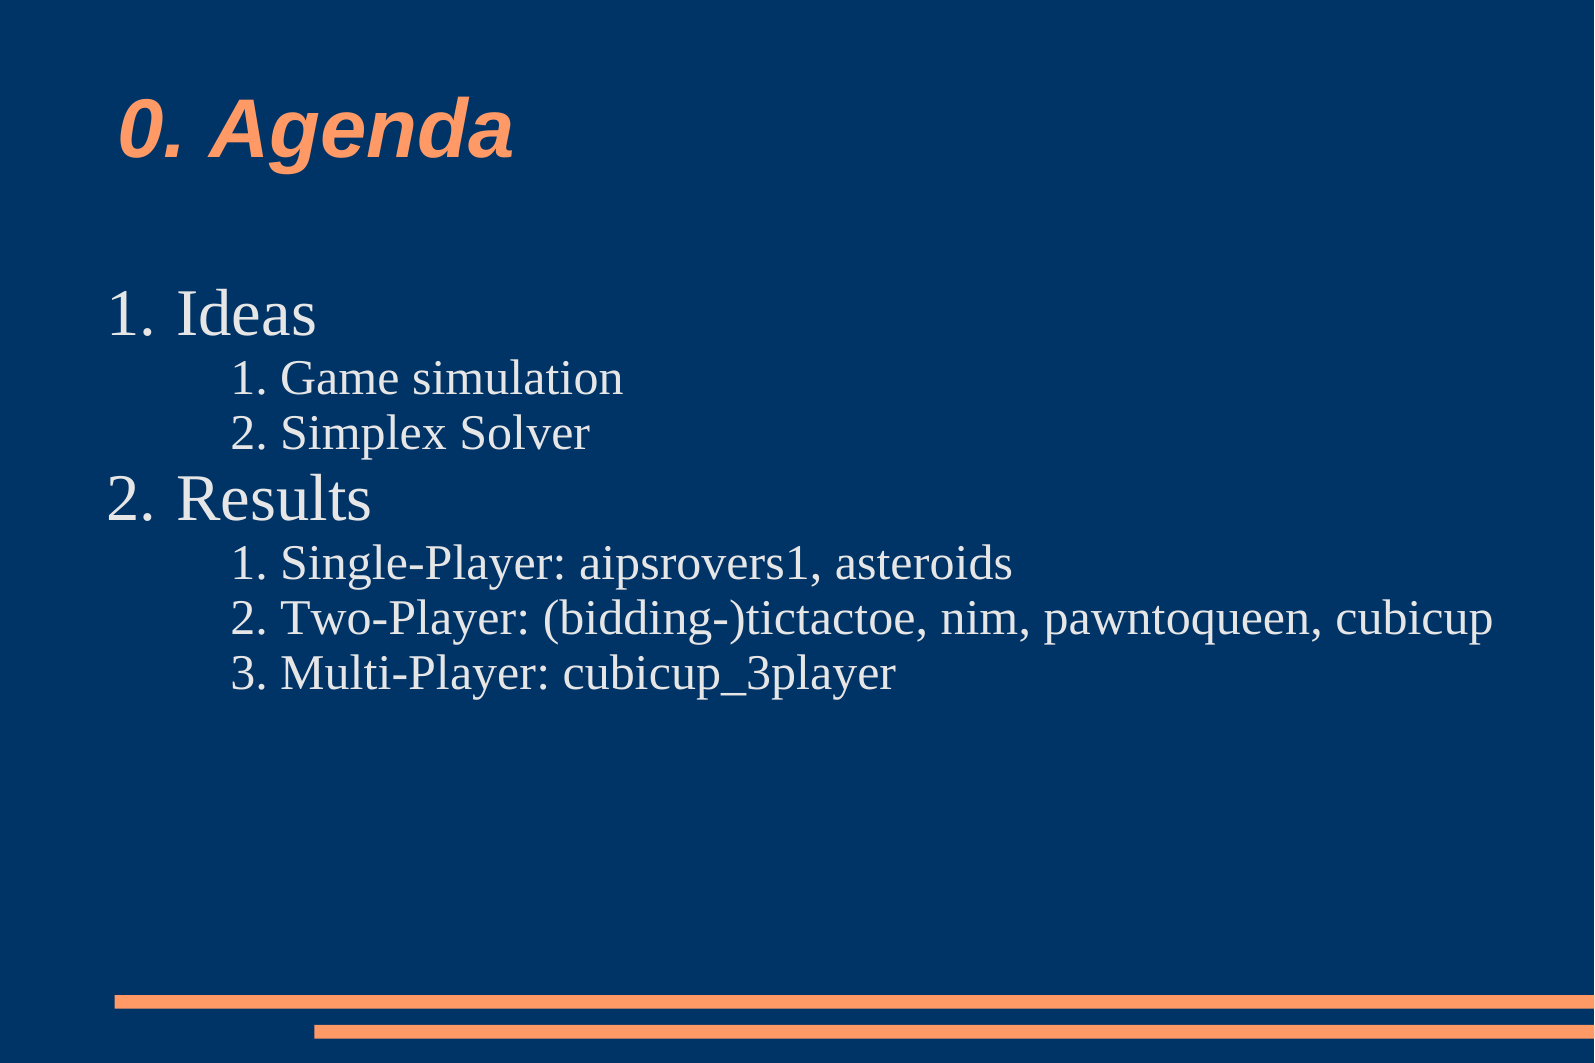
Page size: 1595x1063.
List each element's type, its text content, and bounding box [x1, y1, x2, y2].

list Ideas Game simulation Simplex Solver Results Single-Player: aipsrovers1, asteroids Two-Player: (bidding-)tictactoe, nim, pawntoqueen, cubicup Multi-Player: cubicup_3player [88, 276, 1536, 971]
title 0. Agenda [117, 39, 1479, 218]
